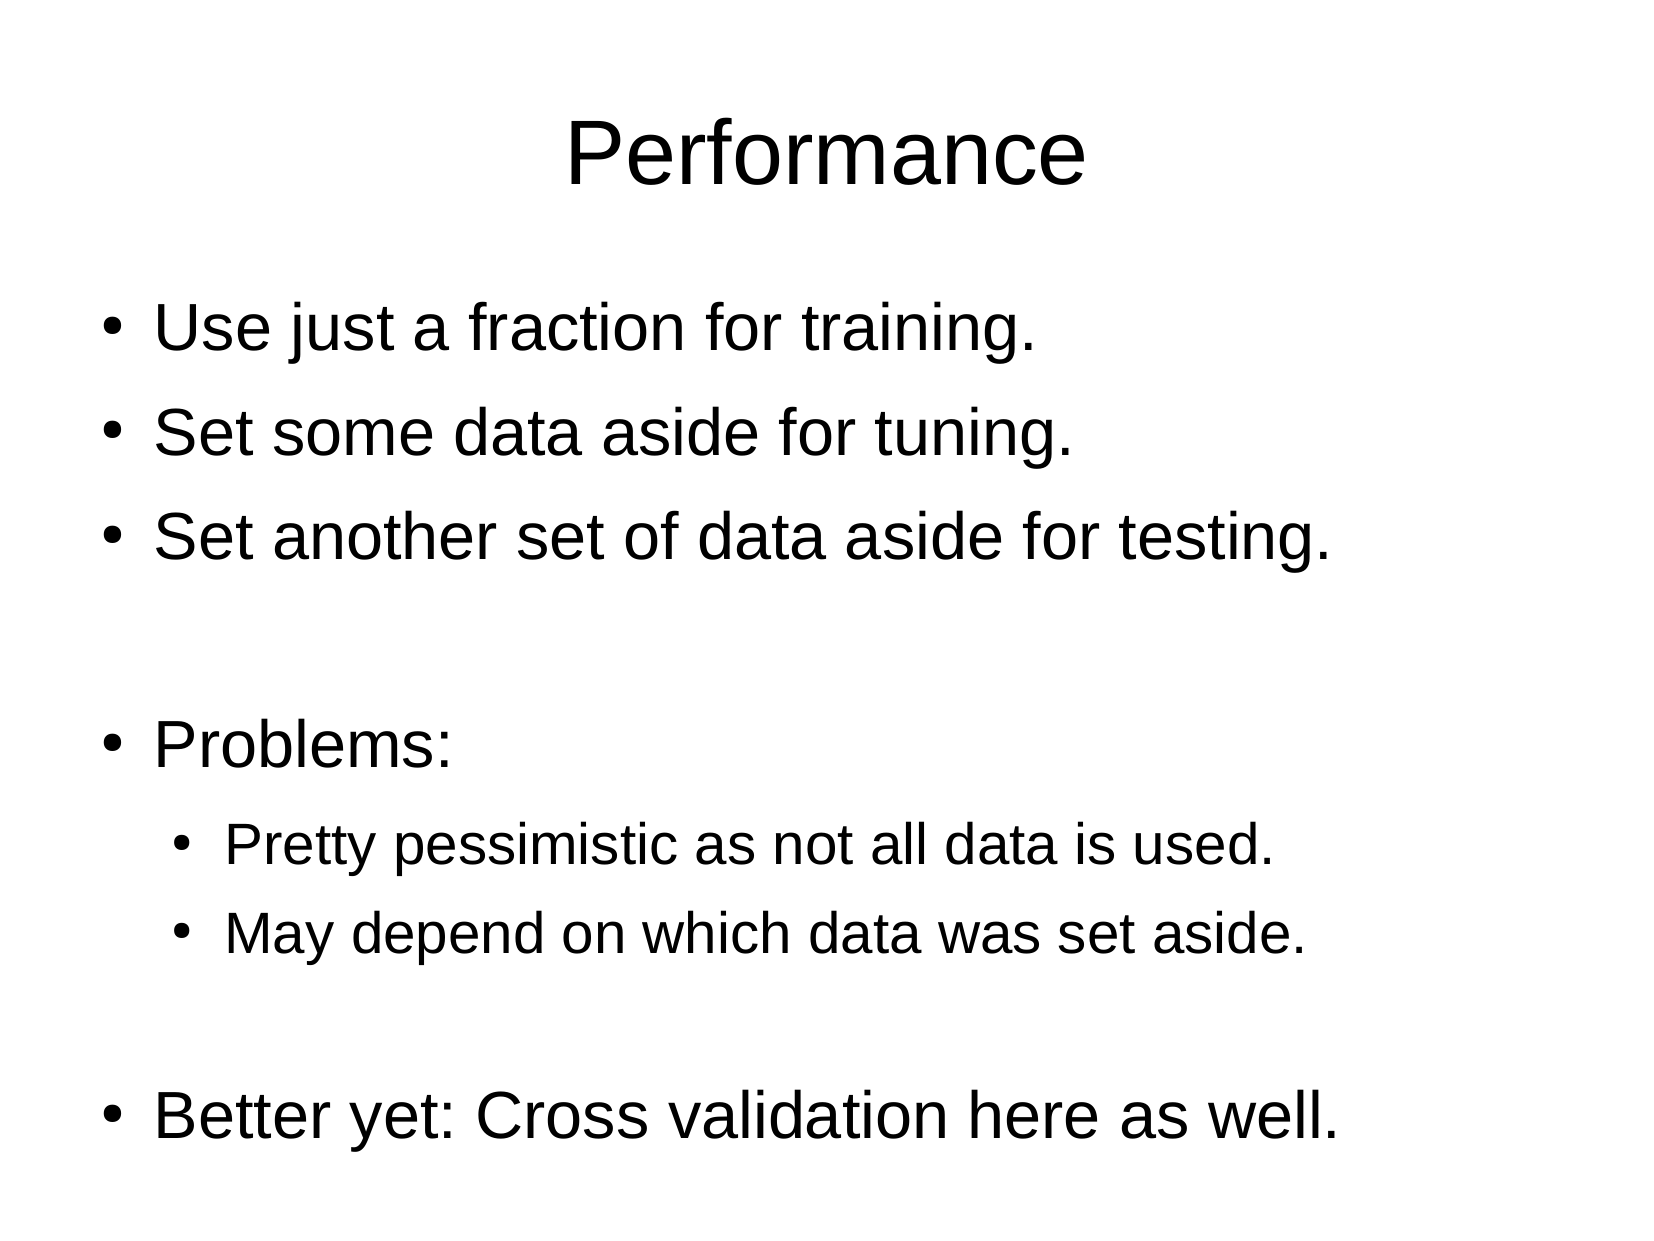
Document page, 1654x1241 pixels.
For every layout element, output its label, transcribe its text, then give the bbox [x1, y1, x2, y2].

title Performance [82, 56, 1571, 250]
list Use just a fraction for training. Set some data aside for tuning. Set another set of data aside for testing. Problems: Pretty pessimistic as not all data is used. May depend on which data was set aside. Better yet: Cross validation here as well. [82, 290, 1571, 1159]
